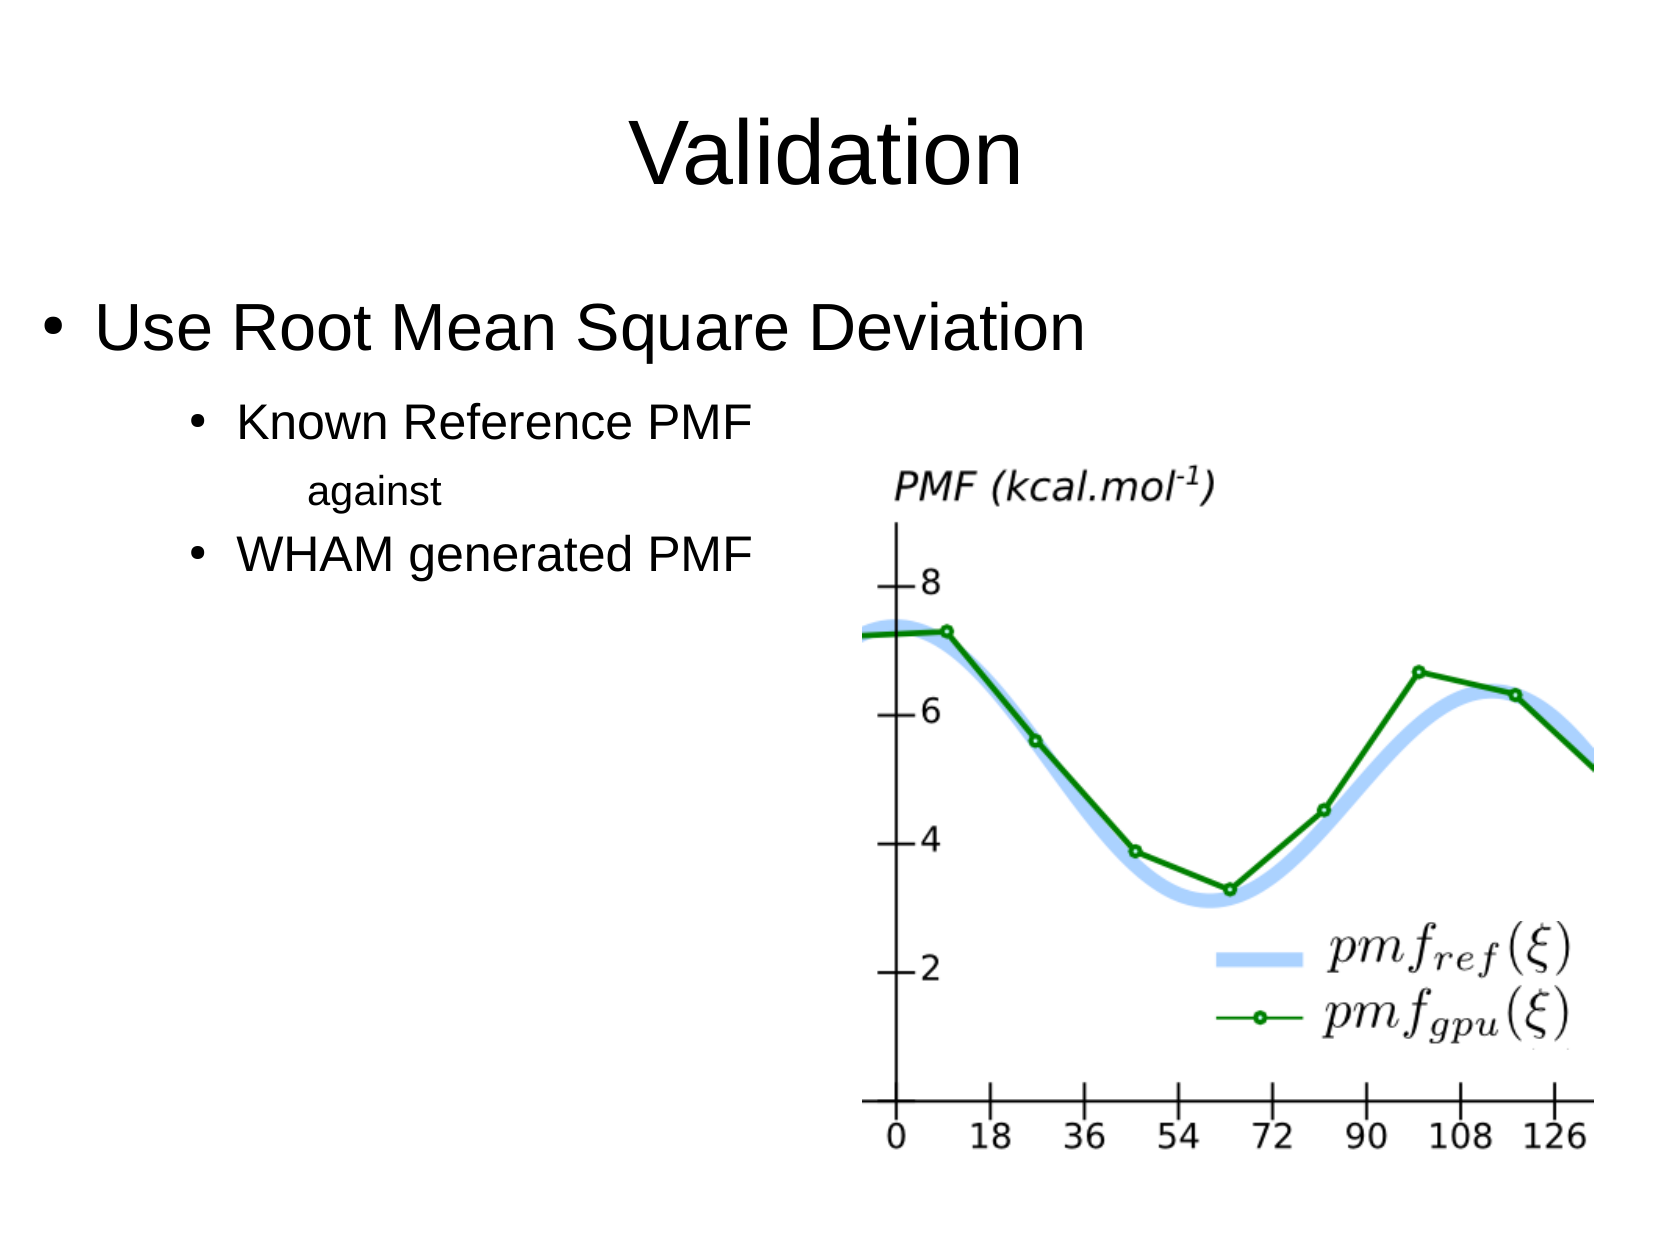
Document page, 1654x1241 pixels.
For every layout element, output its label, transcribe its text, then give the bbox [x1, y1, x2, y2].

picture [862, 452, 1608, 1170]
list Use Root Mean Square Deviation Known Reference PMF against WHAM generated PMF [23, 290, 1479, 1241]
title Validation [82, 49, 1571, 257]
